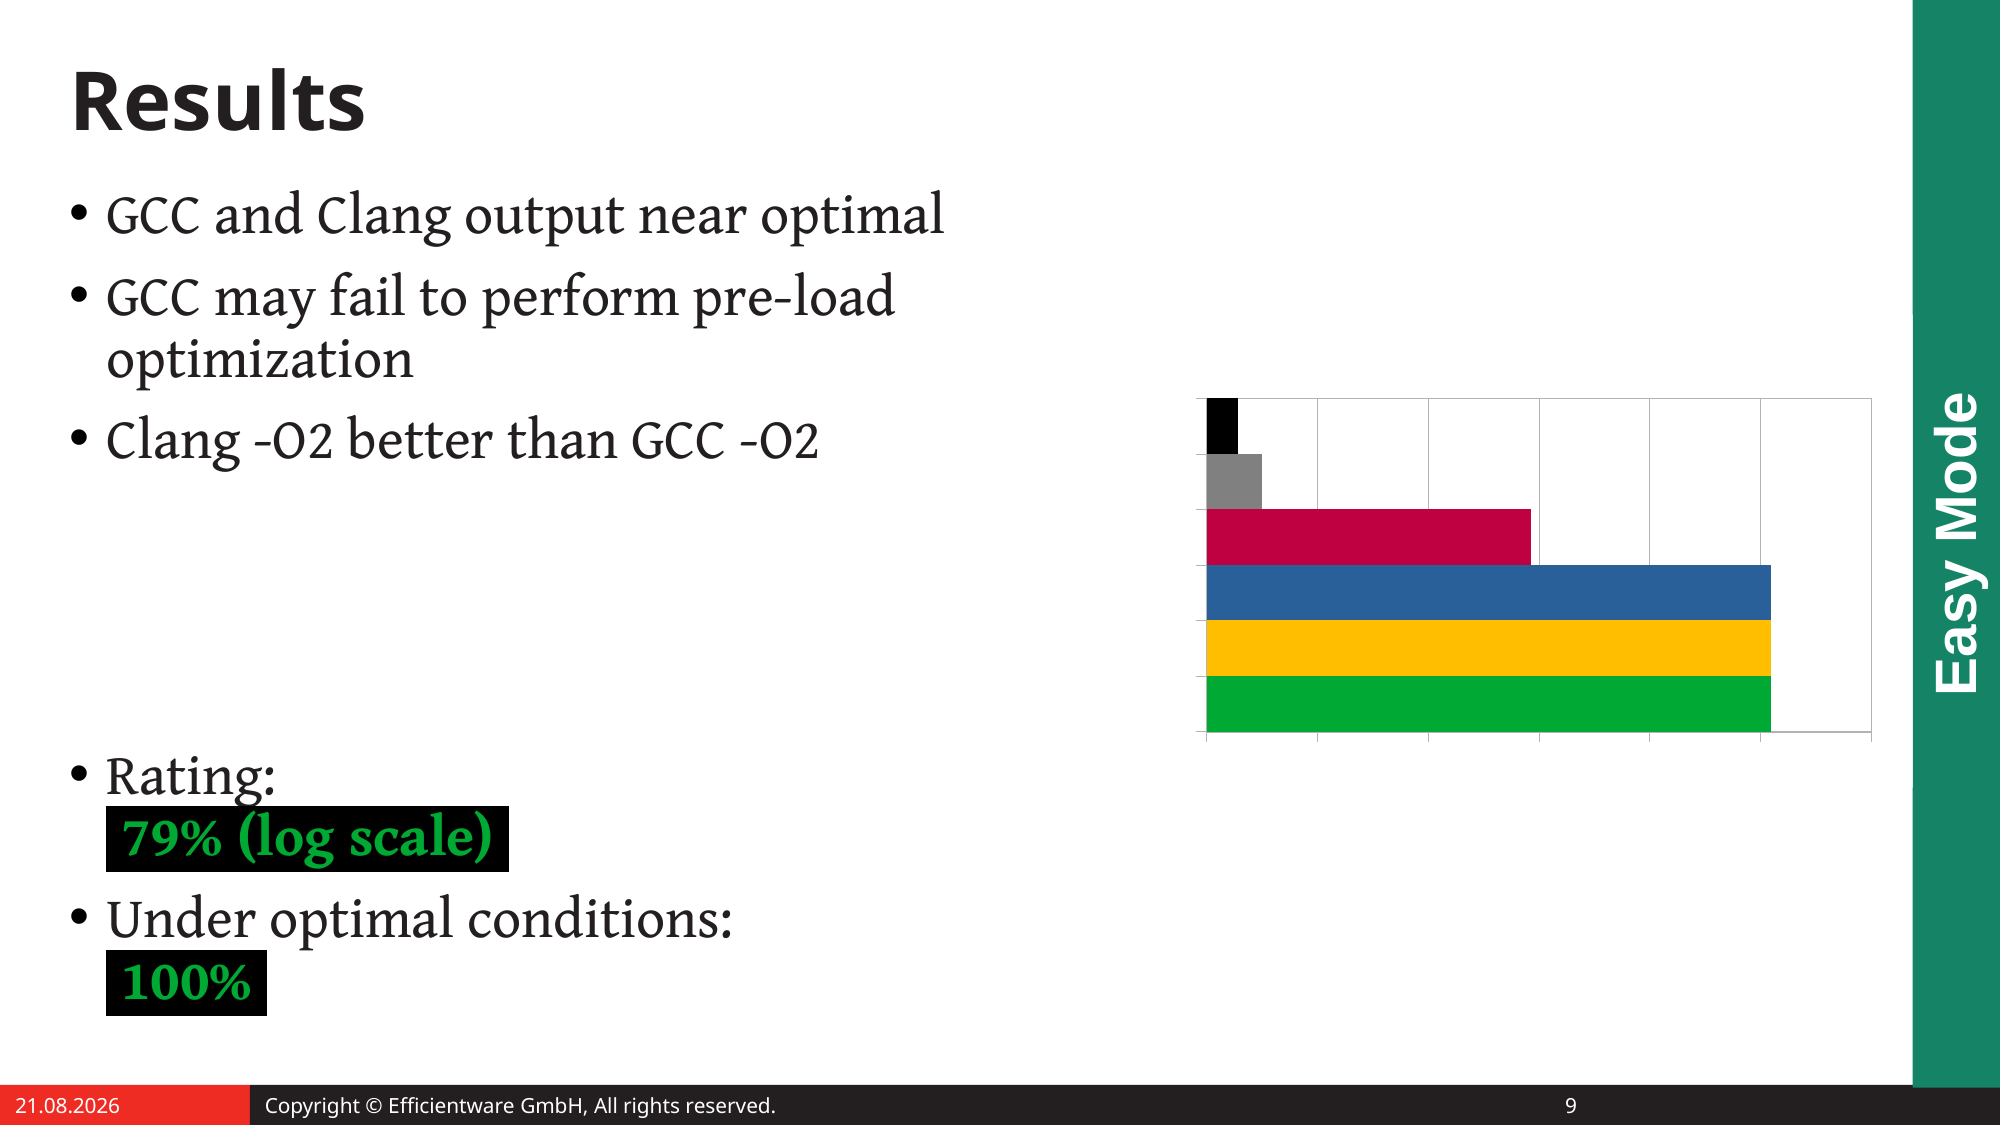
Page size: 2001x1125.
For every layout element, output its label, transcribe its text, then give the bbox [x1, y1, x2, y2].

picture [975, 314, 1913, 788]
footer Copyright © Efficientware GmbH, All rights reserved. [249, 1084, 1550, 1125]
list GCC and Clang output near optimal GCC may fail to perform pre-load optimization Clang -O2 better than GCC -O2 Rating: 79% (log scale) Under optimal conditions: 100% [54, 176, 982, 1063]
title Results [55, 52, 1912, 156]
slide_number 30.10.2025 [0, 1084, 249, 1125]
text_box Easy Mode [1912, 0, 2000, 1088]
slide_number <number> [1550, 1084, 2000, 1125]
